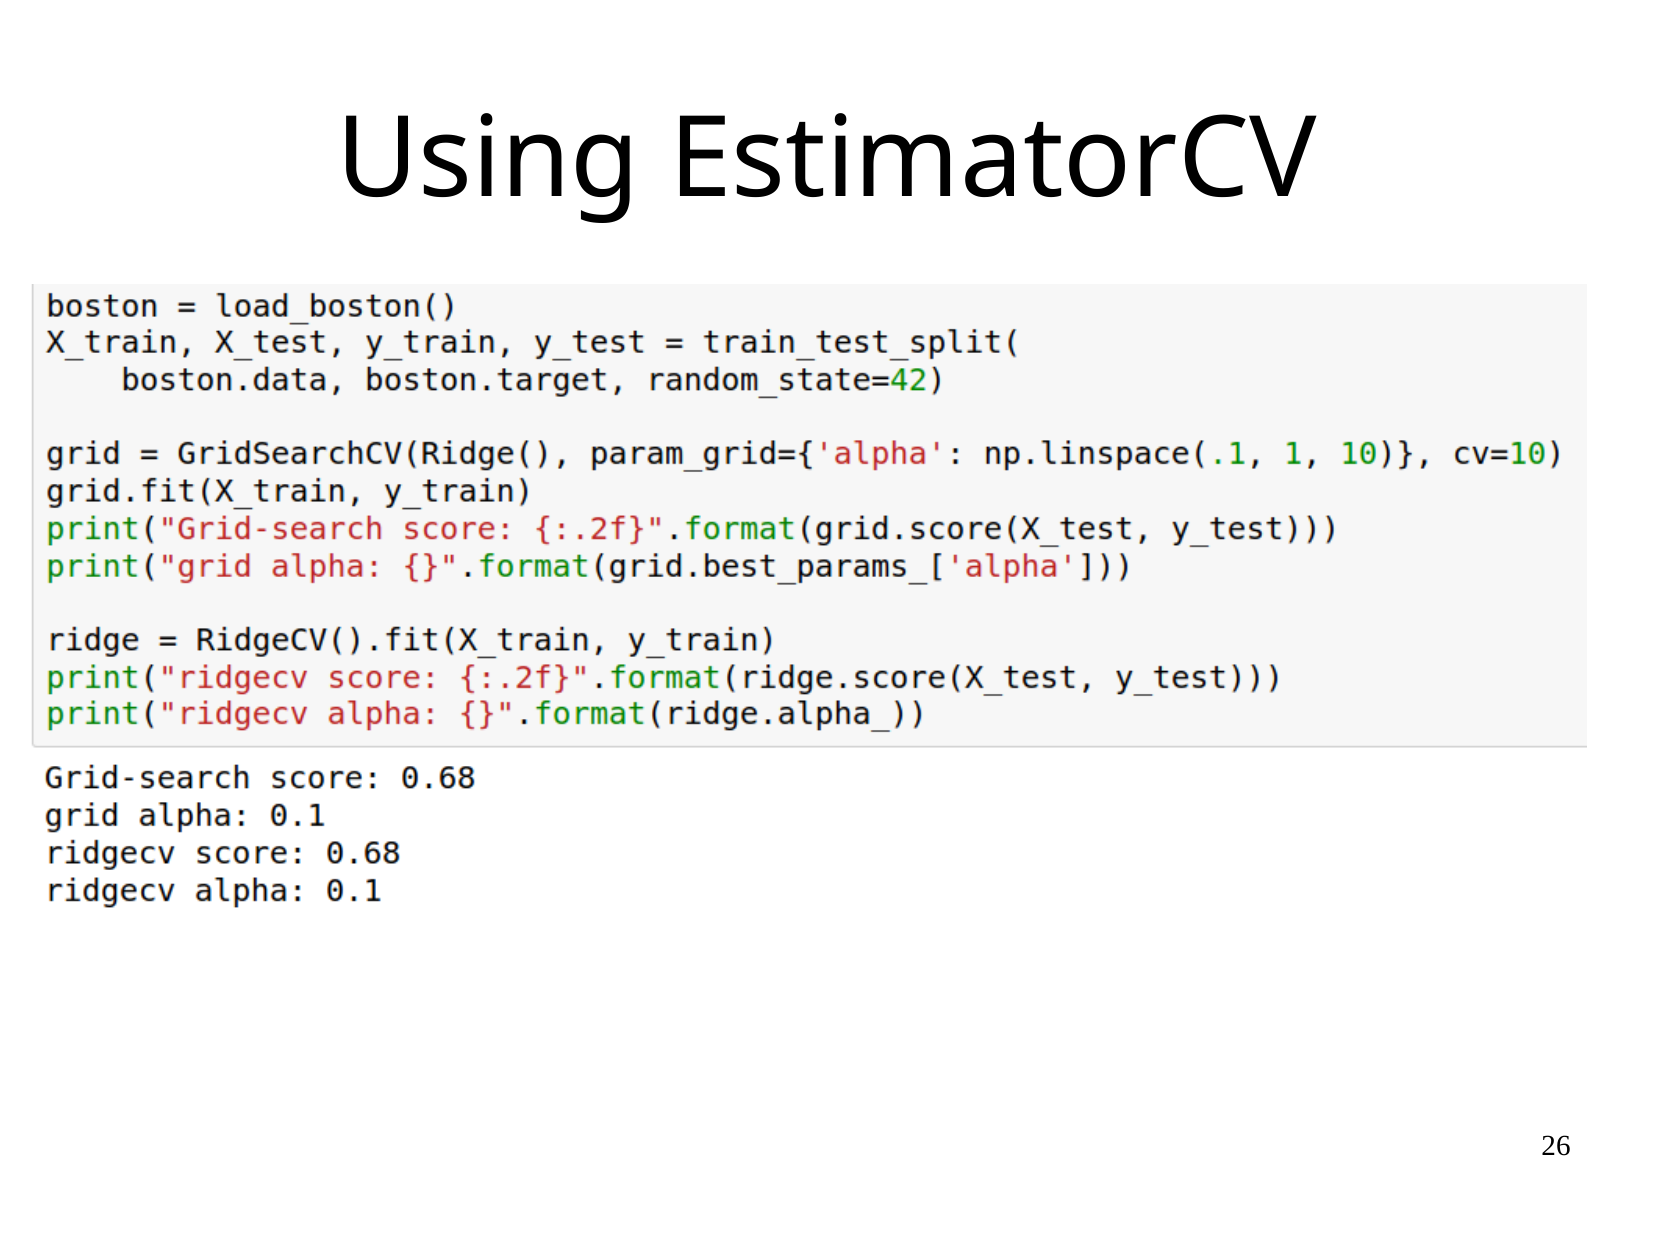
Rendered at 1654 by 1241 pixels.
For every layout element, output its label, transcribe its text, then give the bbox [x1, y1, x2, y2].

title Using EstimatorCV [82, 49, 1571, 257]
picture [15, 284, 1587, 917]
